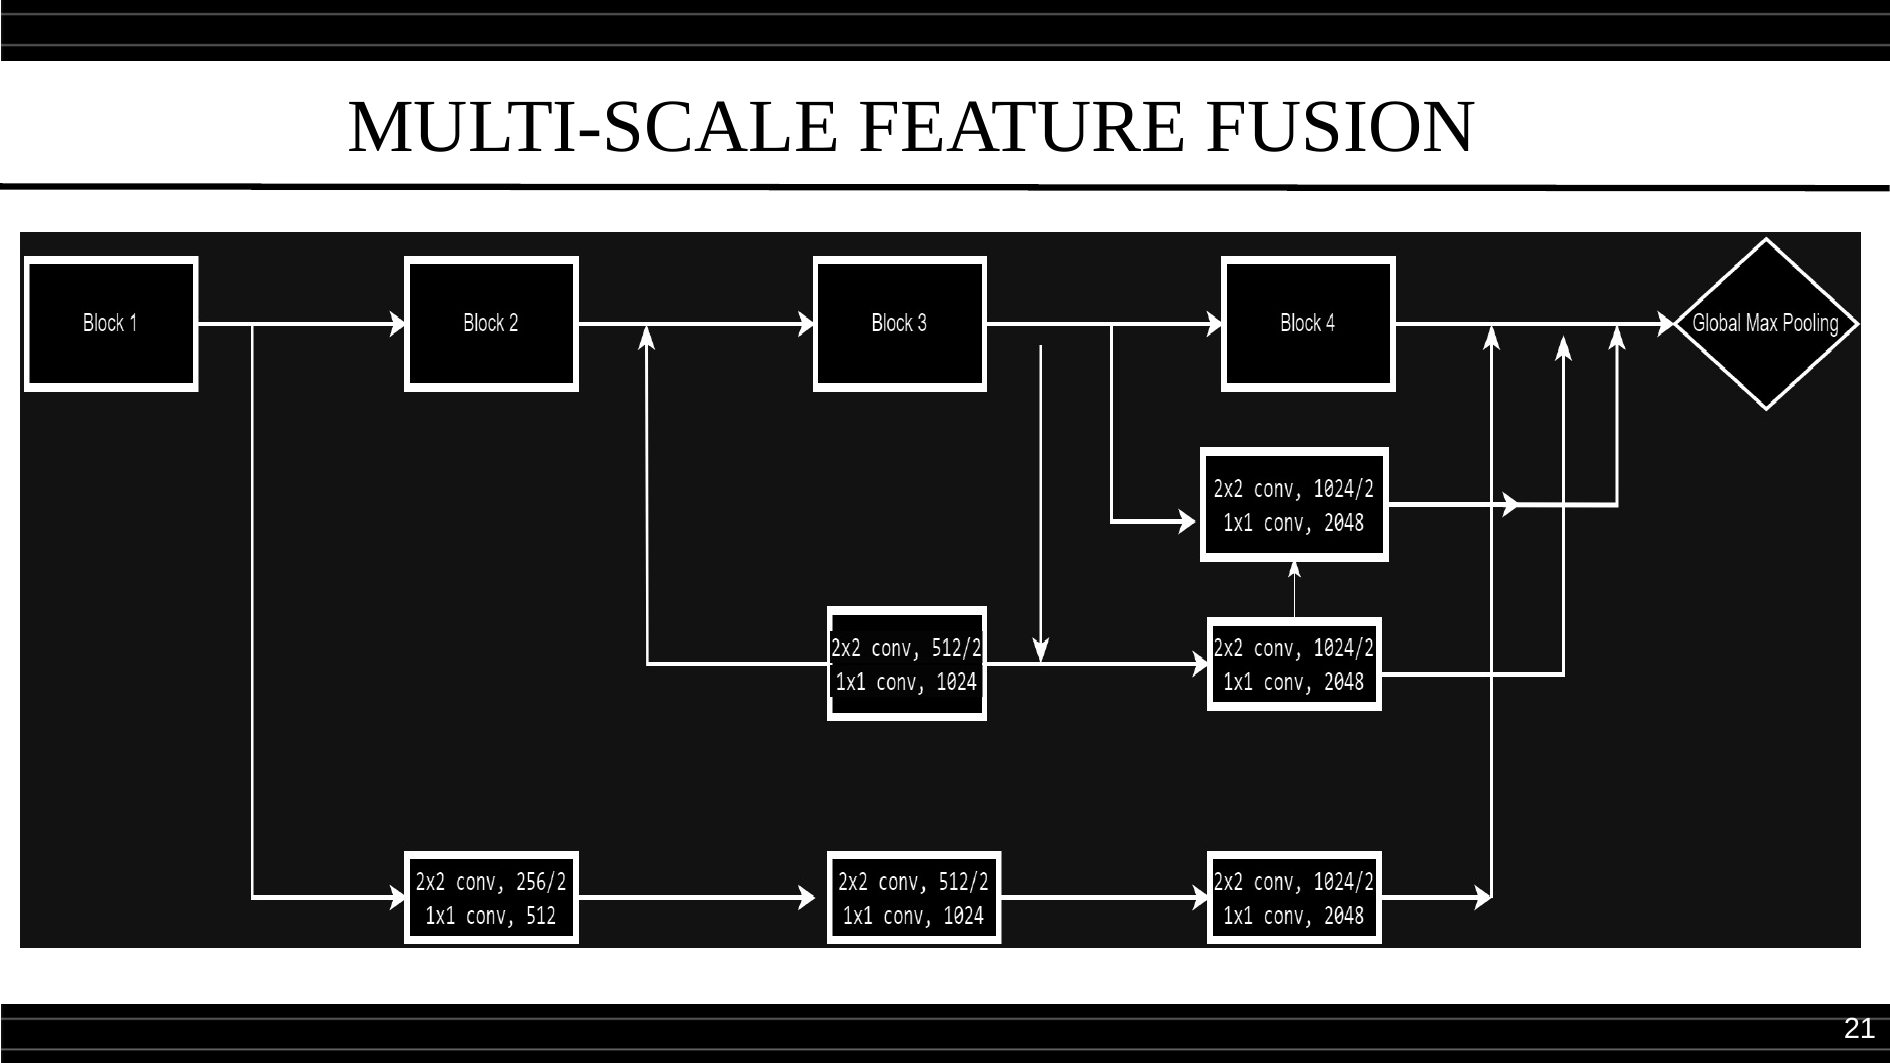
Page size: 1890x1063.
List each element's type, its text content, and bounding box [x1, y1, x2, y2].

picture [1, 0, 1890, 61]
picture [1, 1004, 1890, 1063]
title MULTI-SCALE FEATURE FUSION [62, 64, 1764, 184]
picture [20, 232, 1861, 948]
